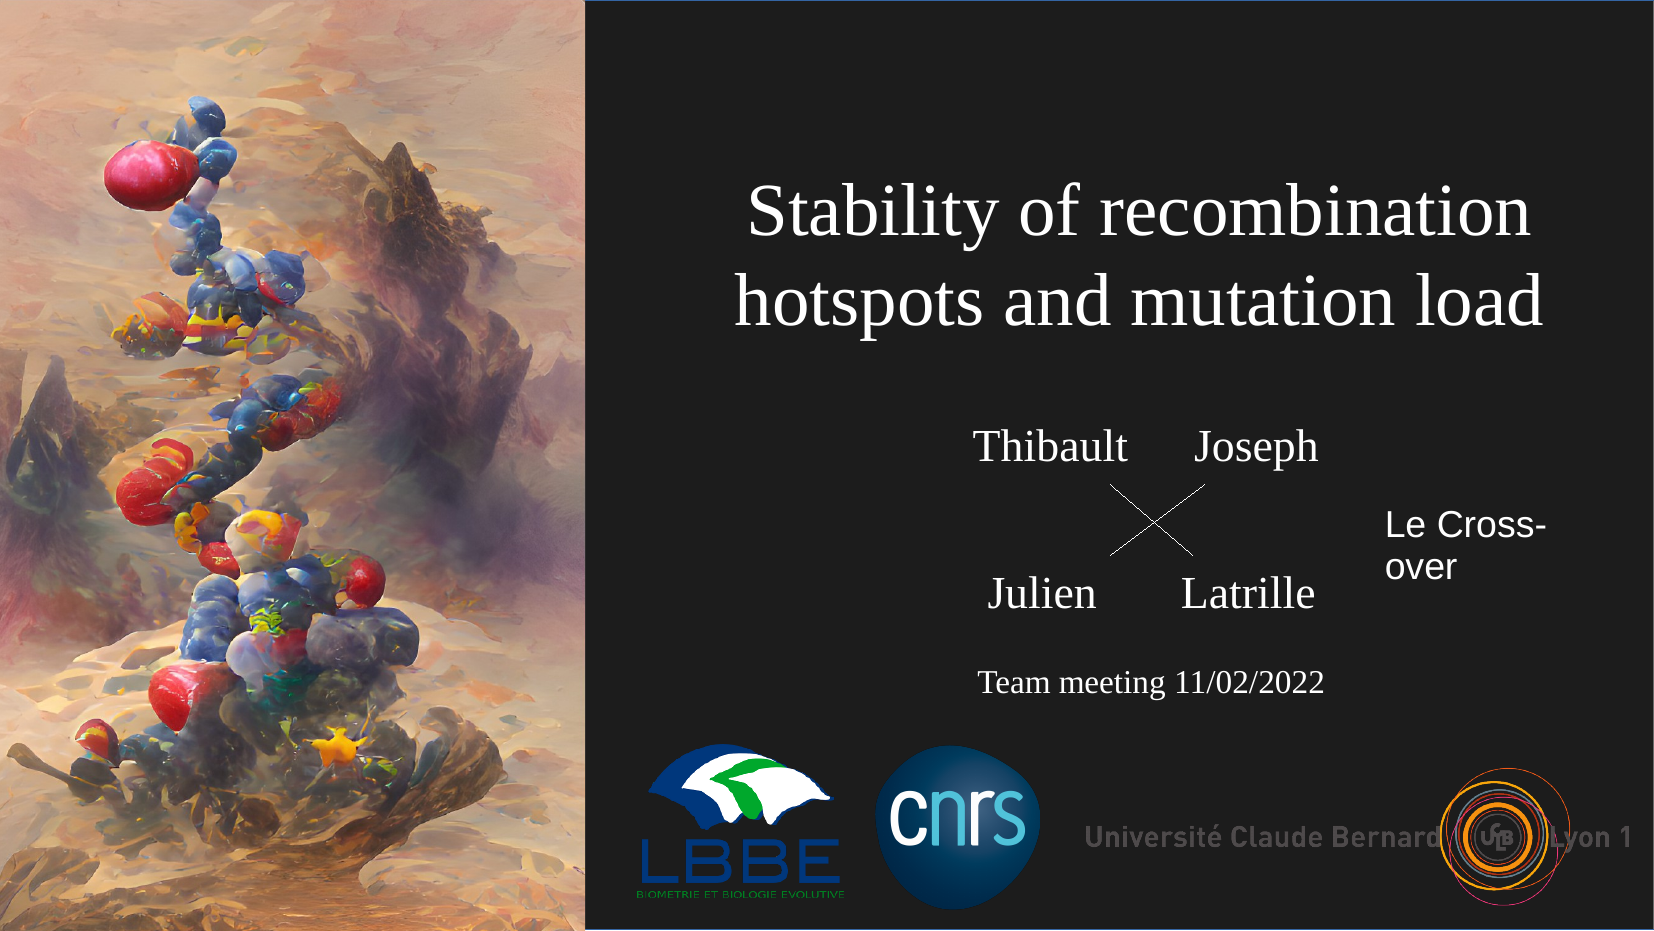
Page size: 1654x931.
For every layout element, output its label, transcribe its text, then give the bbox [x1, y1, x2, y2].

picture [0, 0, 586, 931]
text_box Le Cross-over [1370, 496, 1630, 594]
text_box Thibault Joseph Julien Latrille Team meeting 11/02/2022 [761, 413, 1542, 777]
text_box [586, 0, 1654, 930]
text_box Stability of recombination hotspots and mutation load [714, 153, 1565, 353]
picture [873, 777, 1040, 910]
picture [1086, 767, 1630, 906]
picture [637, 744, 844, 898]
